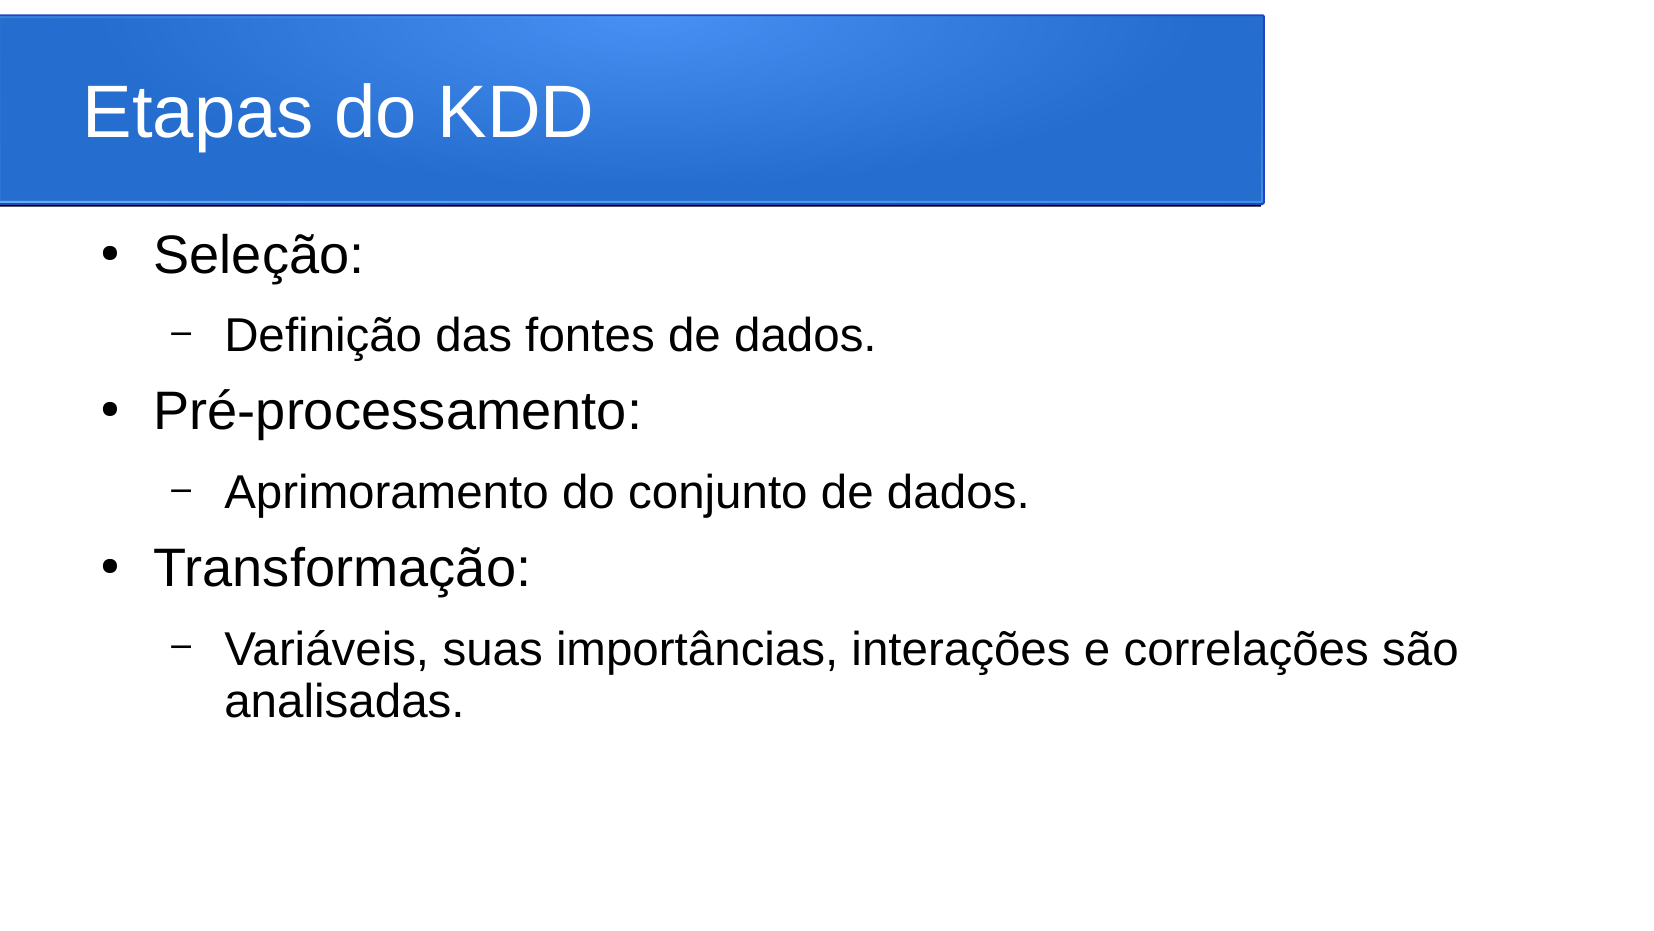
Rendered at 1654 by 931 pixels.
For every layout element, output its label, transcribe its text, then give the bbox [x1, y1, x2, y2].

list Seleção: Definição das fontes de dados. Pré-processamento: Aprimoramento do conjunto de dados. Transformação: Variáveis, suas importâncias, interações e correlações são analisadas. [82, 224, 1571, 764]
title Etapas do KDD [82, 35, 1235, 189]
